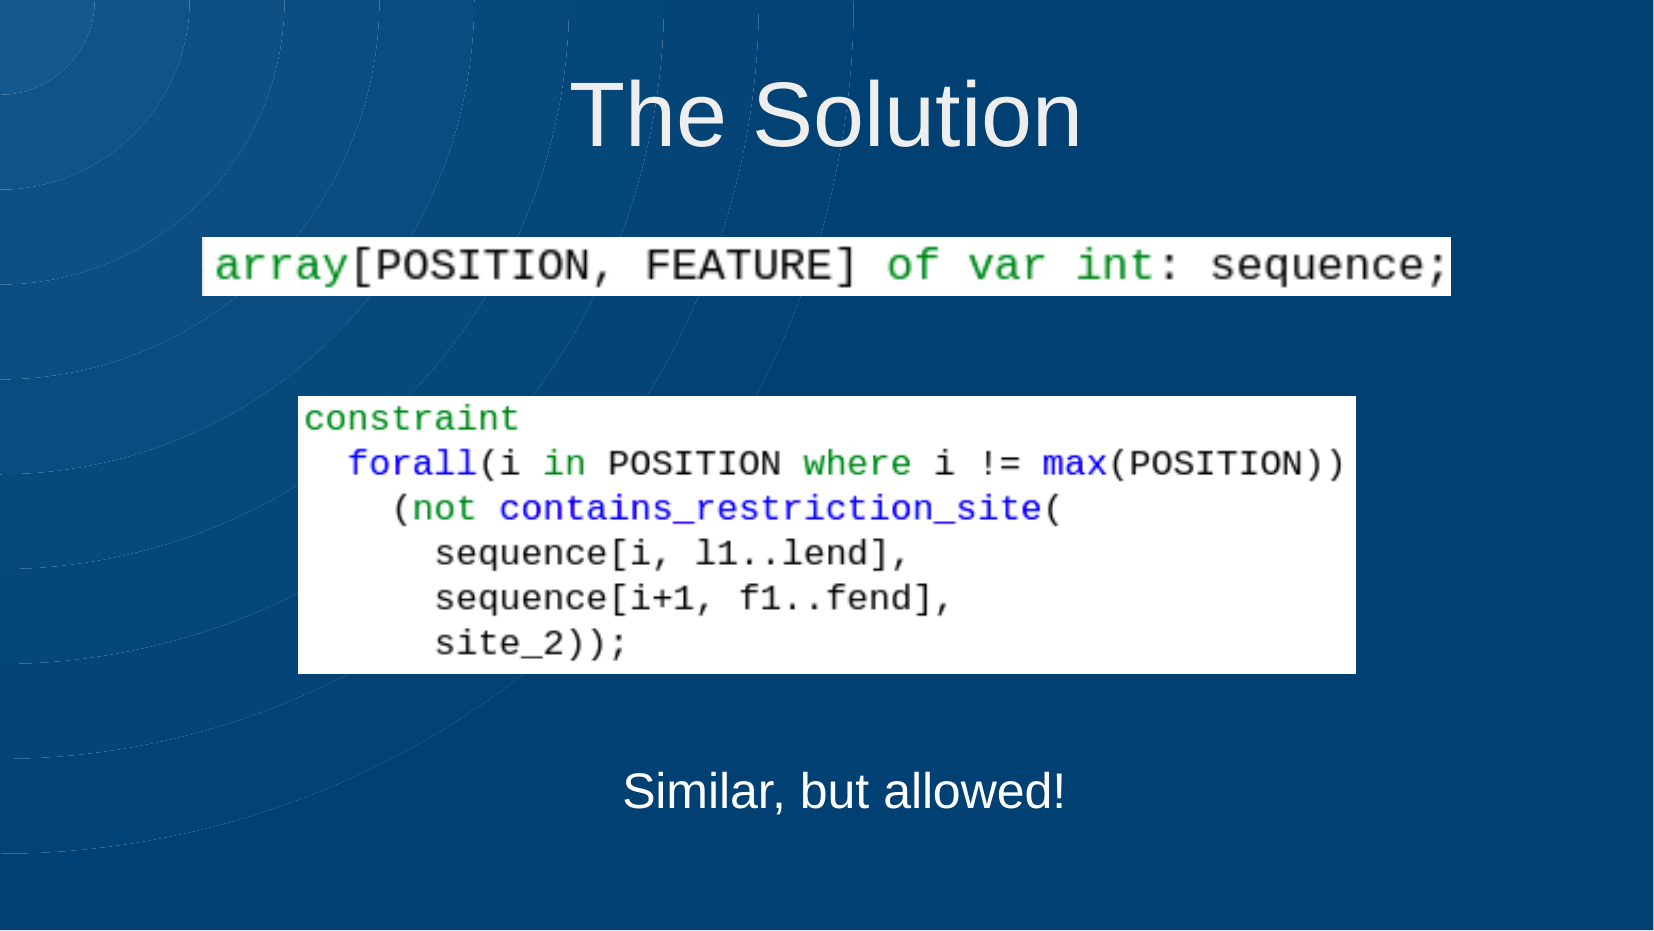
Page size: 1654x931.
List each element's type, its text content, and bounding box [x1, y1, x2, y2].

picture [202, 237, 1451, 296]
picture [298, 396, 1356, 674]
title The Solution [82, 37, 1571, 193]
text_box Similar, but allowed! [354, 755, 1335, 827]
